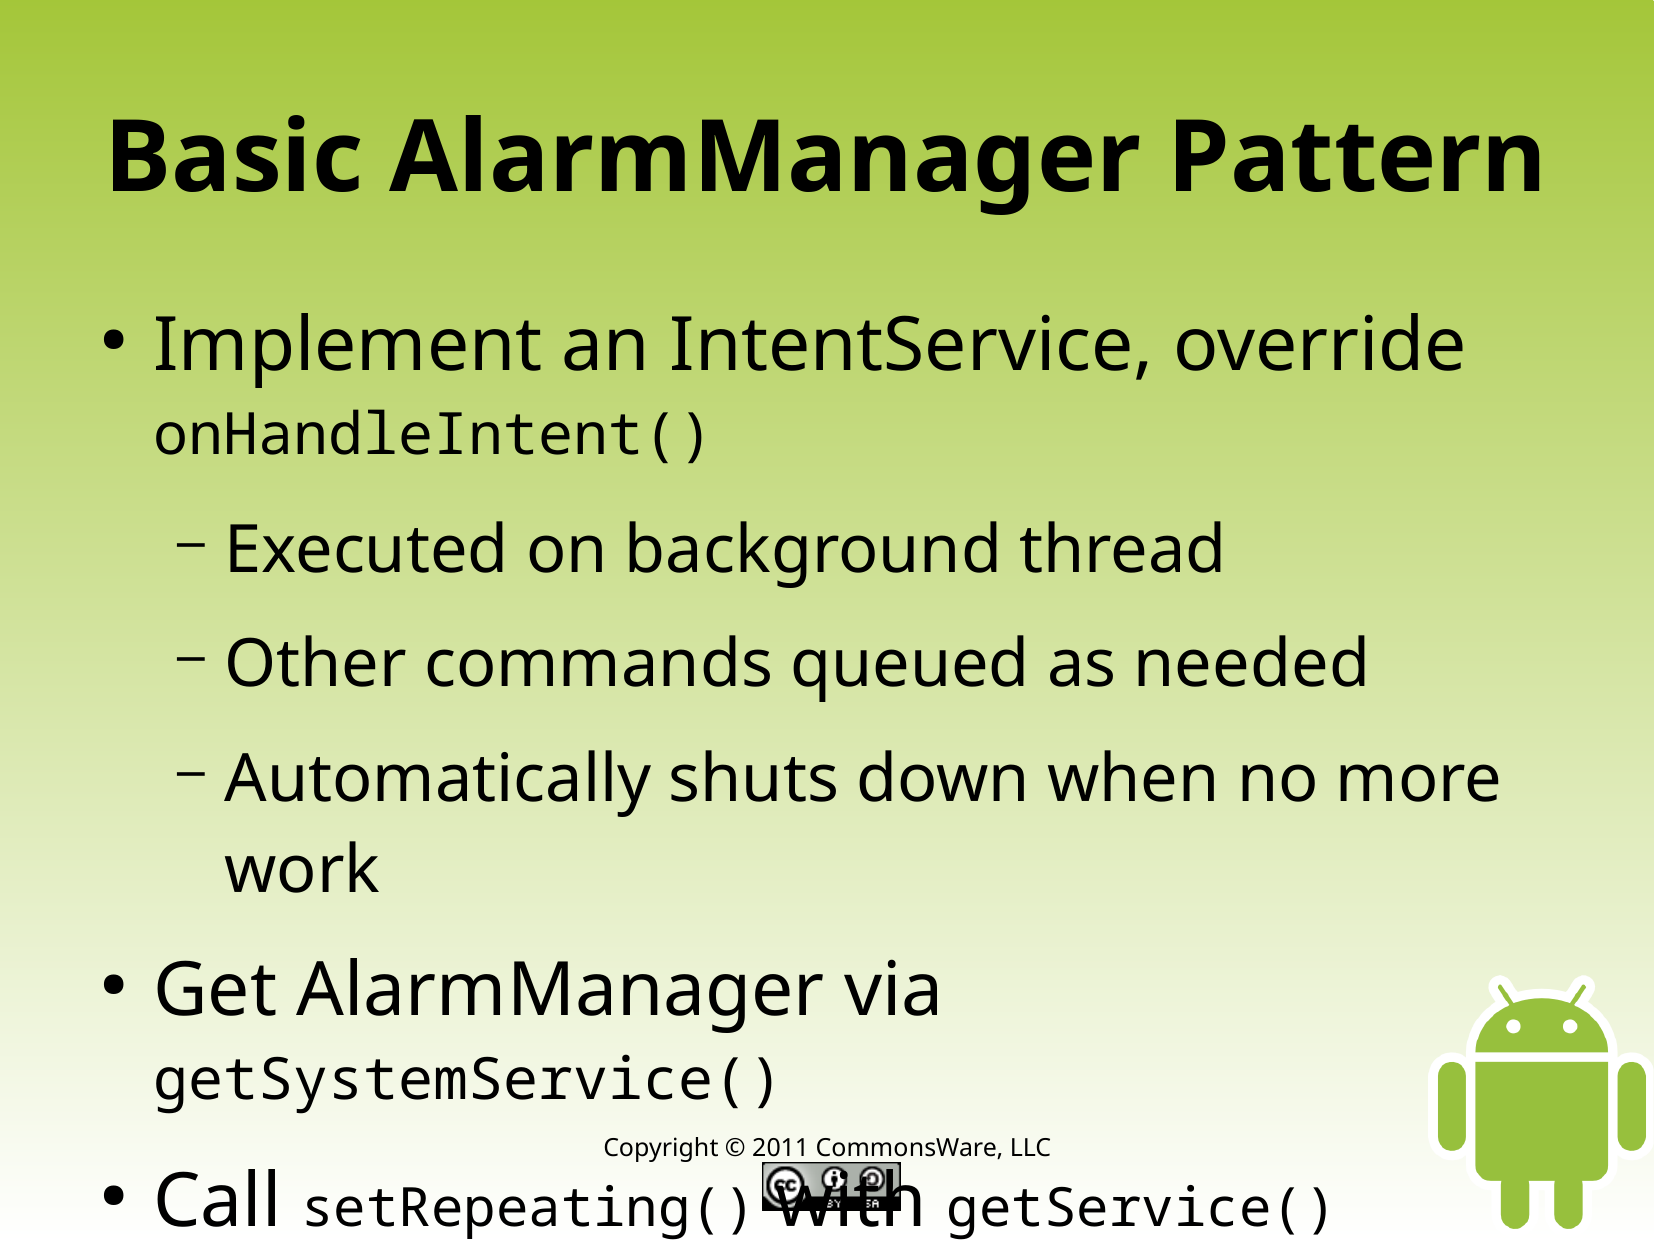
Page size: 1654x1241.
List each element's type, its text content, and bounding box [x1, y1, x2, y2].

list Implement an IntentService, override onHandleIntent() Executed on background thread Other commands queued as needed Automatically shuts down when no more work Get AlarmManager via getSystemService() Call setRepeating() with getService() PendingIntent to invoke the IntentService [82, 290, 1571, 1094]
picture [762, 1162, 901, 1211]
title Basic AlarmManager Pattern [82, 56, 1571, 250]
picture [799, 1193, 810, 1211]
picture [1428, 975, 1654, 1238]
picture [893, 1191, 901, 1211]
